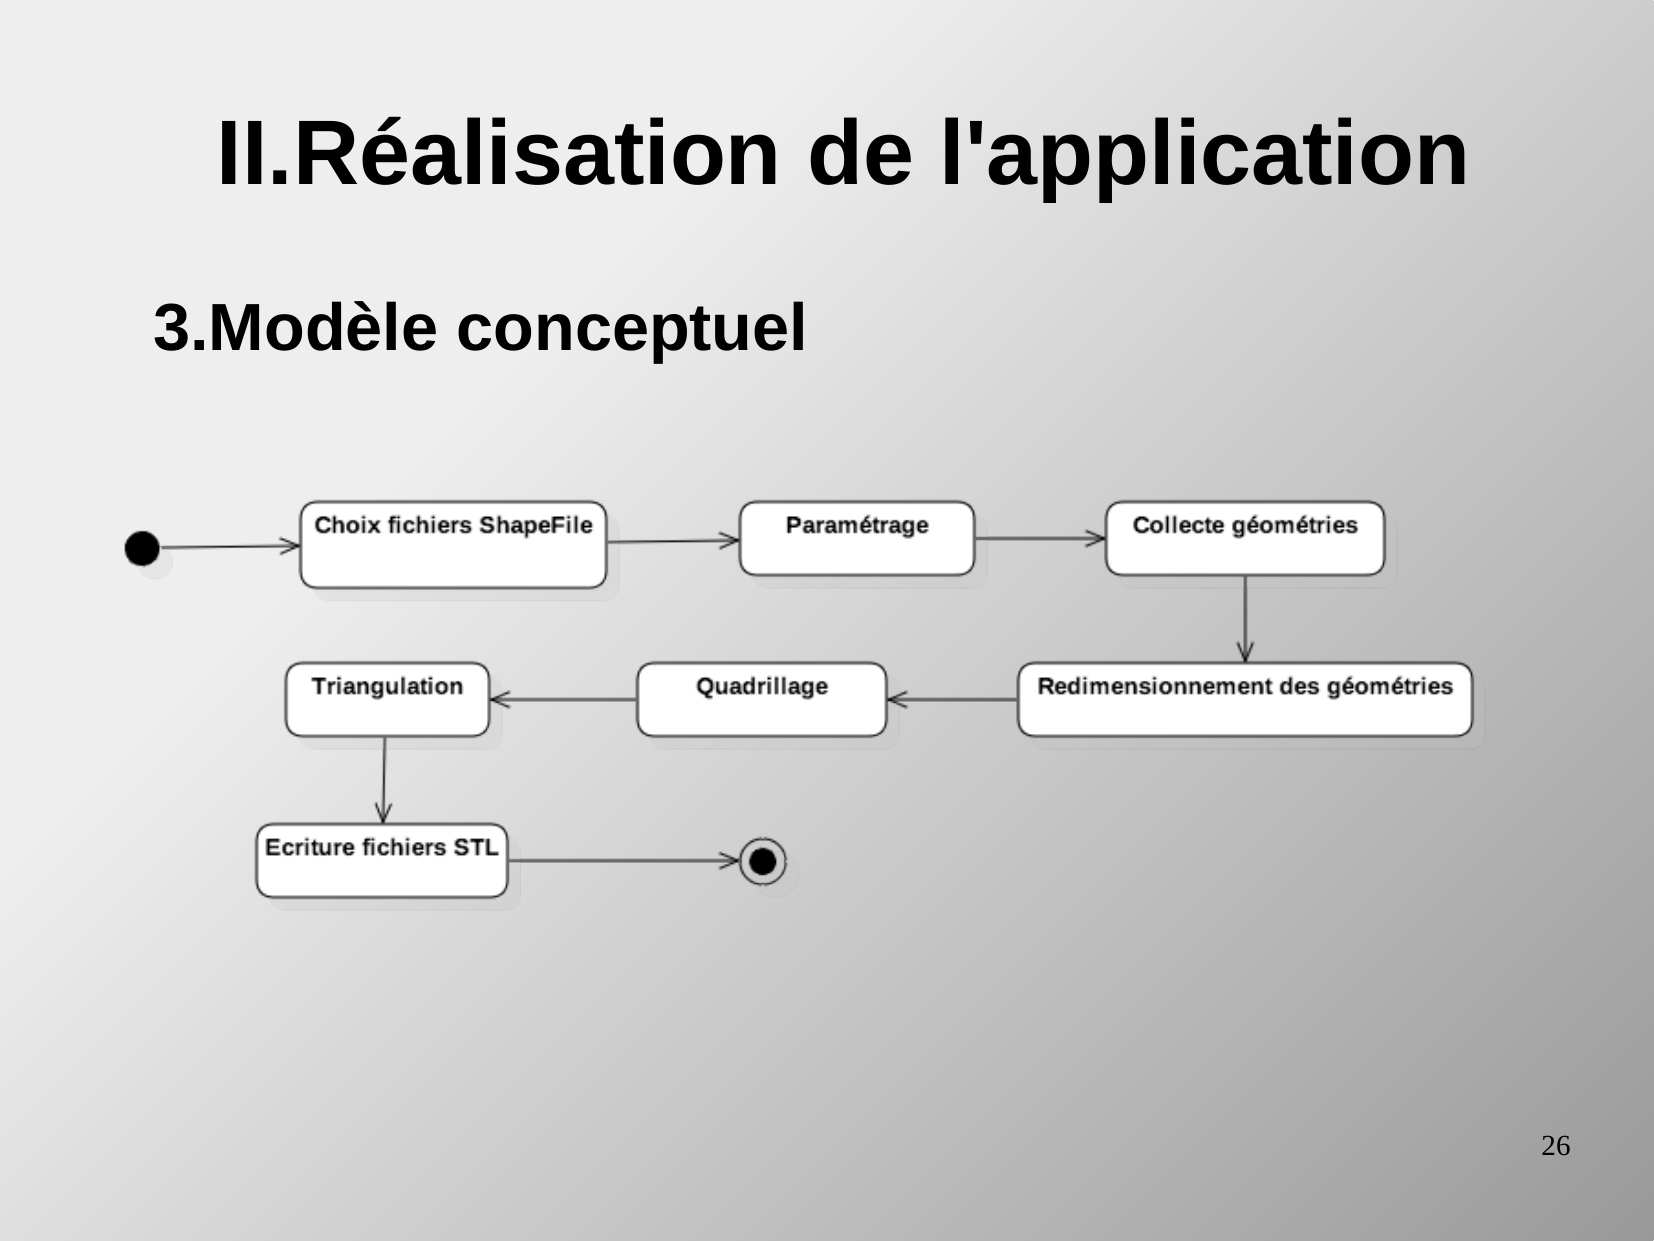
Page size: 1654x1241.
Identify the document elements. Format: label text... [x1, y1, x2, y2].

list 3.Modèle conceptuel [82, 290, 1571, 1109]
picture [107, 484, 1546, 971]
title II.Réalisation de l'application [82, 49, 1571, 257]
